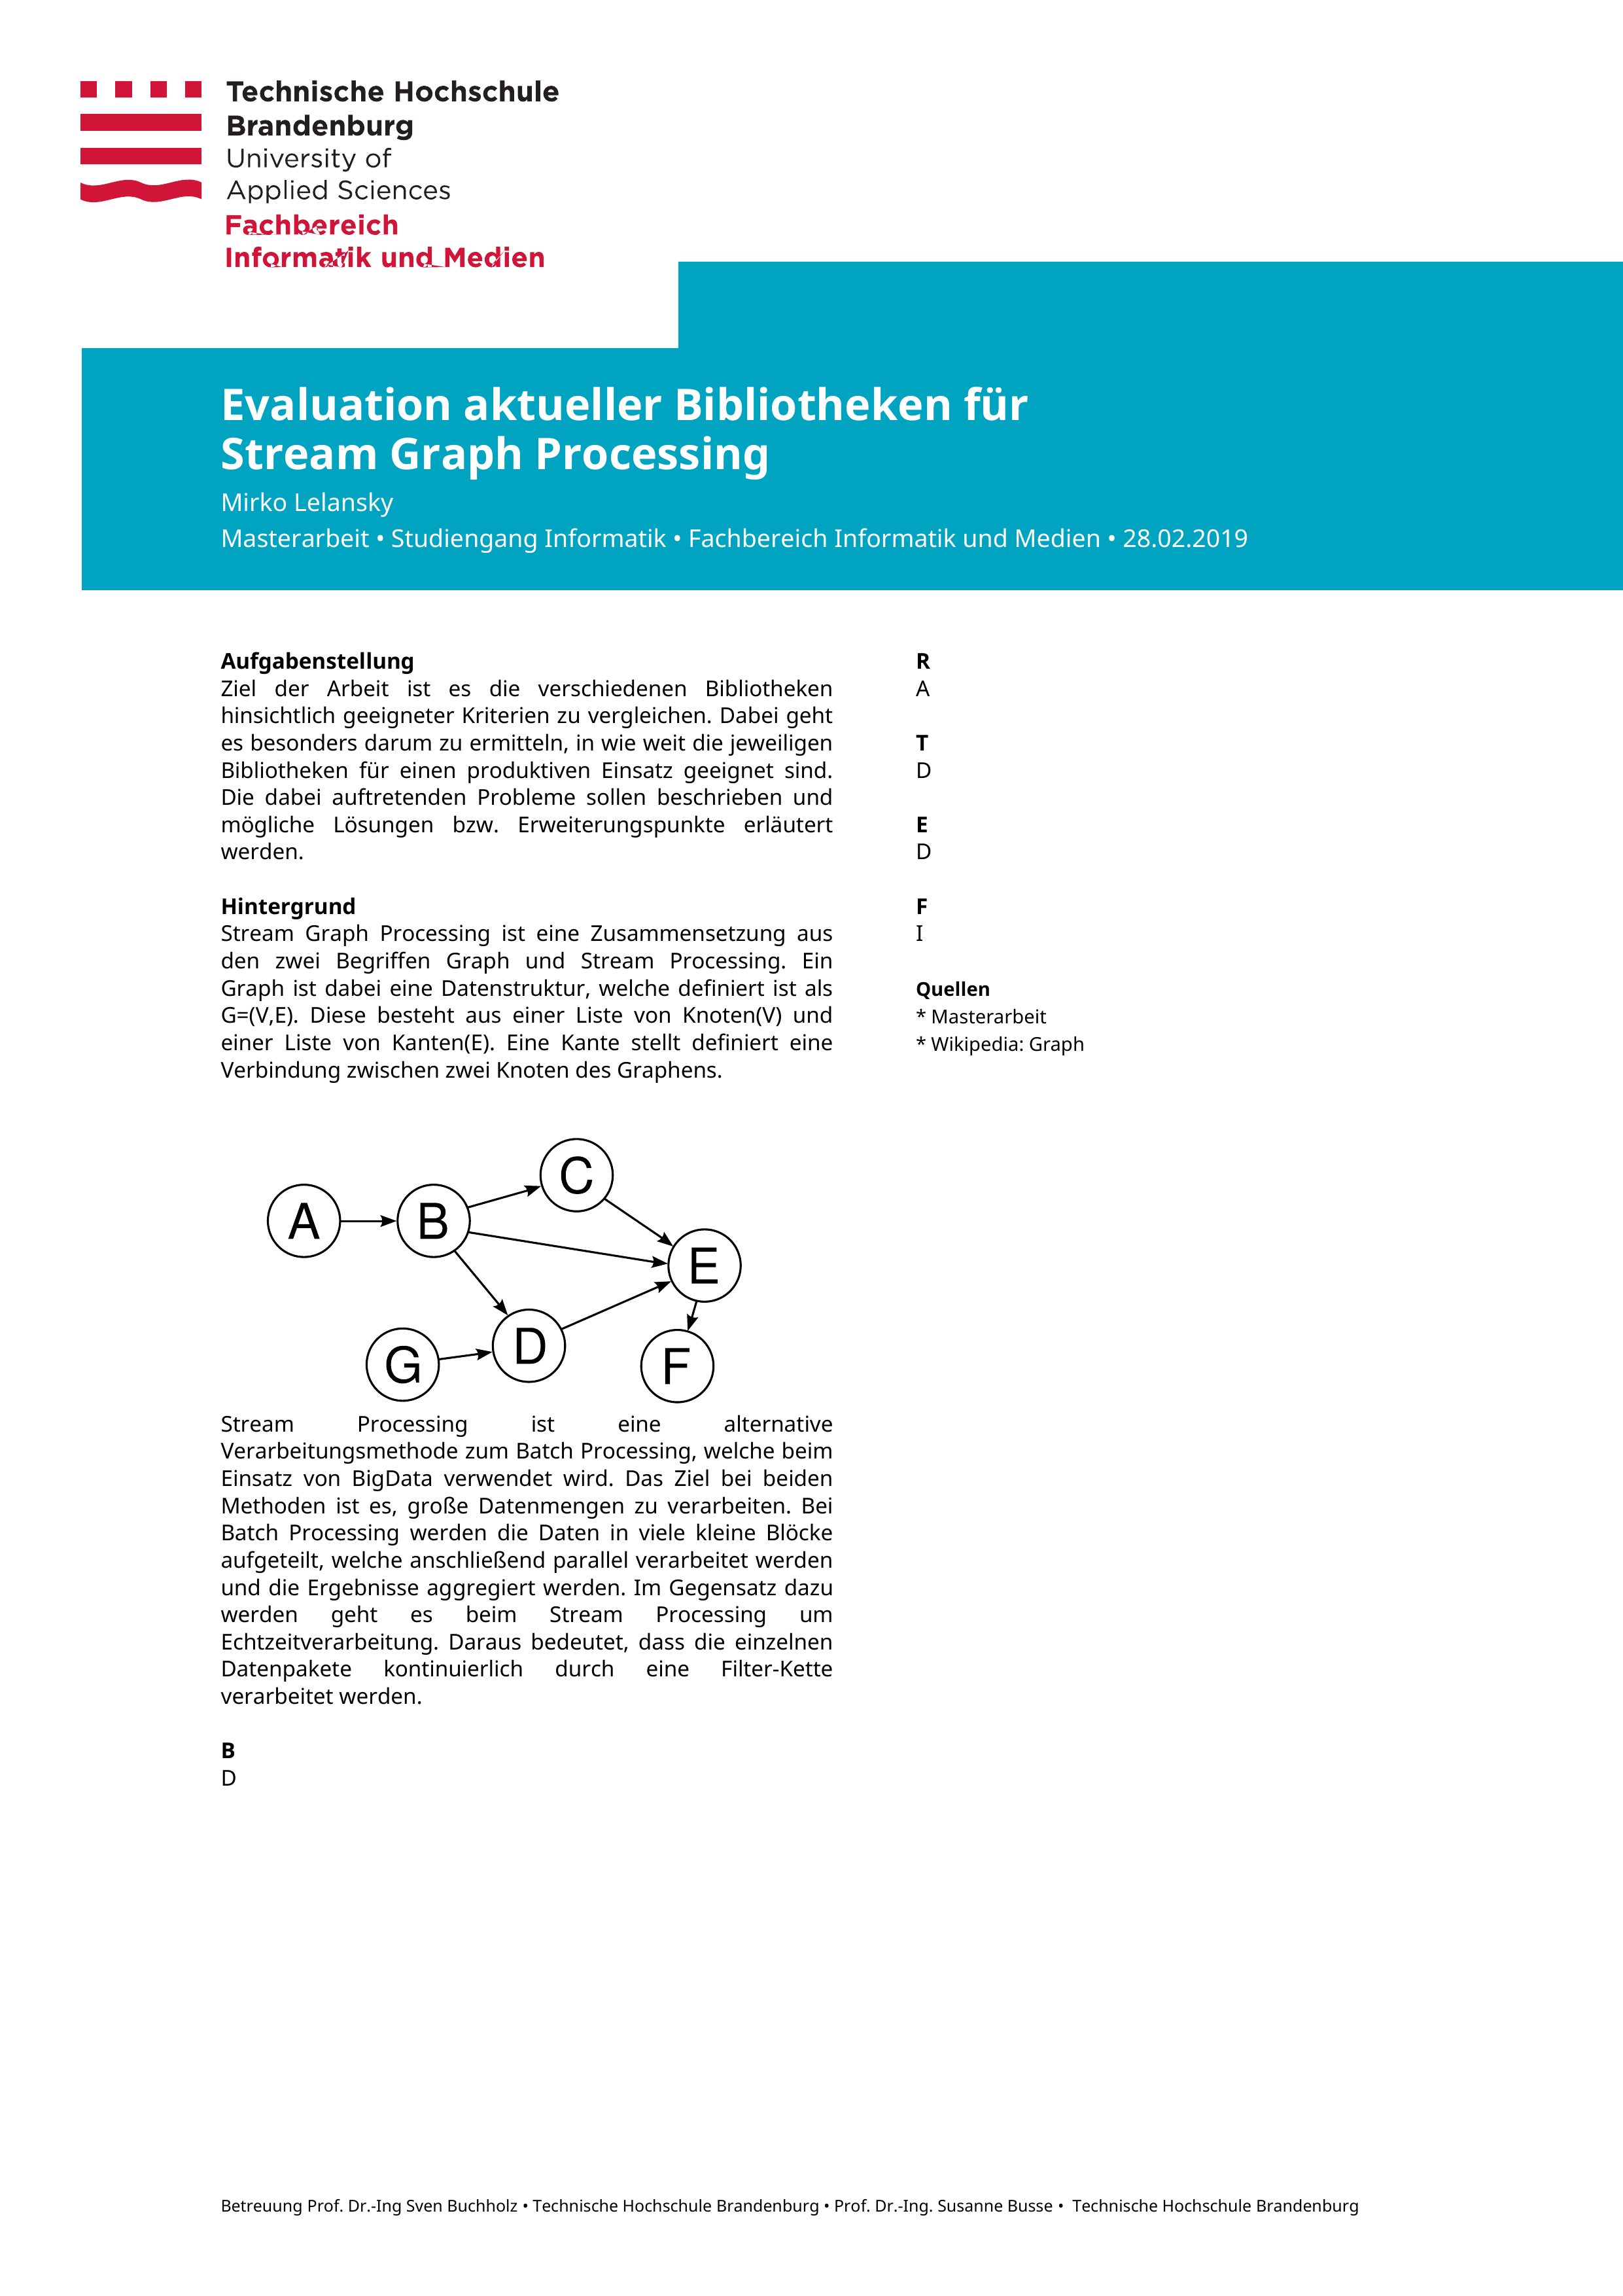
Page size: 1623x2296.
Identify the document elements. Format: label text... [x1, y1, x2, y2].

picture [0, 0, 680, 349]
text_box Aufgabenstellung Ziel der Arbeit ist es die verschiedenen Bibliotheken hinsichtlich geeigneter Kriterien zu vergleichen. Dabei geht es besonders darum zu ermitteln, in wie weit die jeweiligen Bibliotheken für einen produktiven Einsatz geeignet sind. Die dabei auftretenden Probleme sollen beschrieben und mögliche Lösungen bzw. Erweiterungspunkte erläutert werden. Hintergrund Stream Graph Processing ist eine Zusammensetzung aus den zwei Begriffen Graph und Stream Processing. Ein Graph ist dabei eine Datenstruktur, welche definiert ist als G=(V,E). Diese besteht aus einer Liste von Knoten(V) und einer Liste von Kanten(E). Eine Kante stellt definiert eine Verbindung zwischen zwei Knoten des Graphens. Stream Processing ist eine alternative Verarbeitungsmethode zum Batch Processing, welche beim Einsatz von BigData verwendet wird. Das Ziel bei beiden Methoden ist es, große Datenmengen zu verarbeiten. Bei Batch Processing werden die Daten in viele kleine Blöcke aufgeteilt, welche anschließend parallel verarbeitet werden und die Ergebnisse ag­gre­gie­rt werden. Im Gegensatz dazu werden geht es beim Stream Processing um Echtzeitverarbeitung. Daraus bedeutet, dass die einzelnen Datenpakete kontinuierlich durch eine Filter-Kette verarbeitet werden. B D [220, 646, 835, 2119]
text_box Betreuung Prof. Dr.-Ing Sven Buchholz • Technische Hochschule Brandenburg • Prof. Dr.-Ing. Susanne Busse • Technische Hochschule Brandenburg [220, 2195, 1497, 2215]
picture [260, 1129, 773, 1438]
text_box R A T D E D F I Quellen * Masterarbeit * Wikipedia: Graph [915, 646, 1529, 2119]
text_box Evaluation aktueller Bibliotheken für Stream Graph Processing Mirko Lelansky Masterarbeit • Studiengang Informatik • Fachbereich Informatik und Medien • 28.02.2019 [220, 380, 1529, 553]
text_box [82, 261, 1623, 590]
